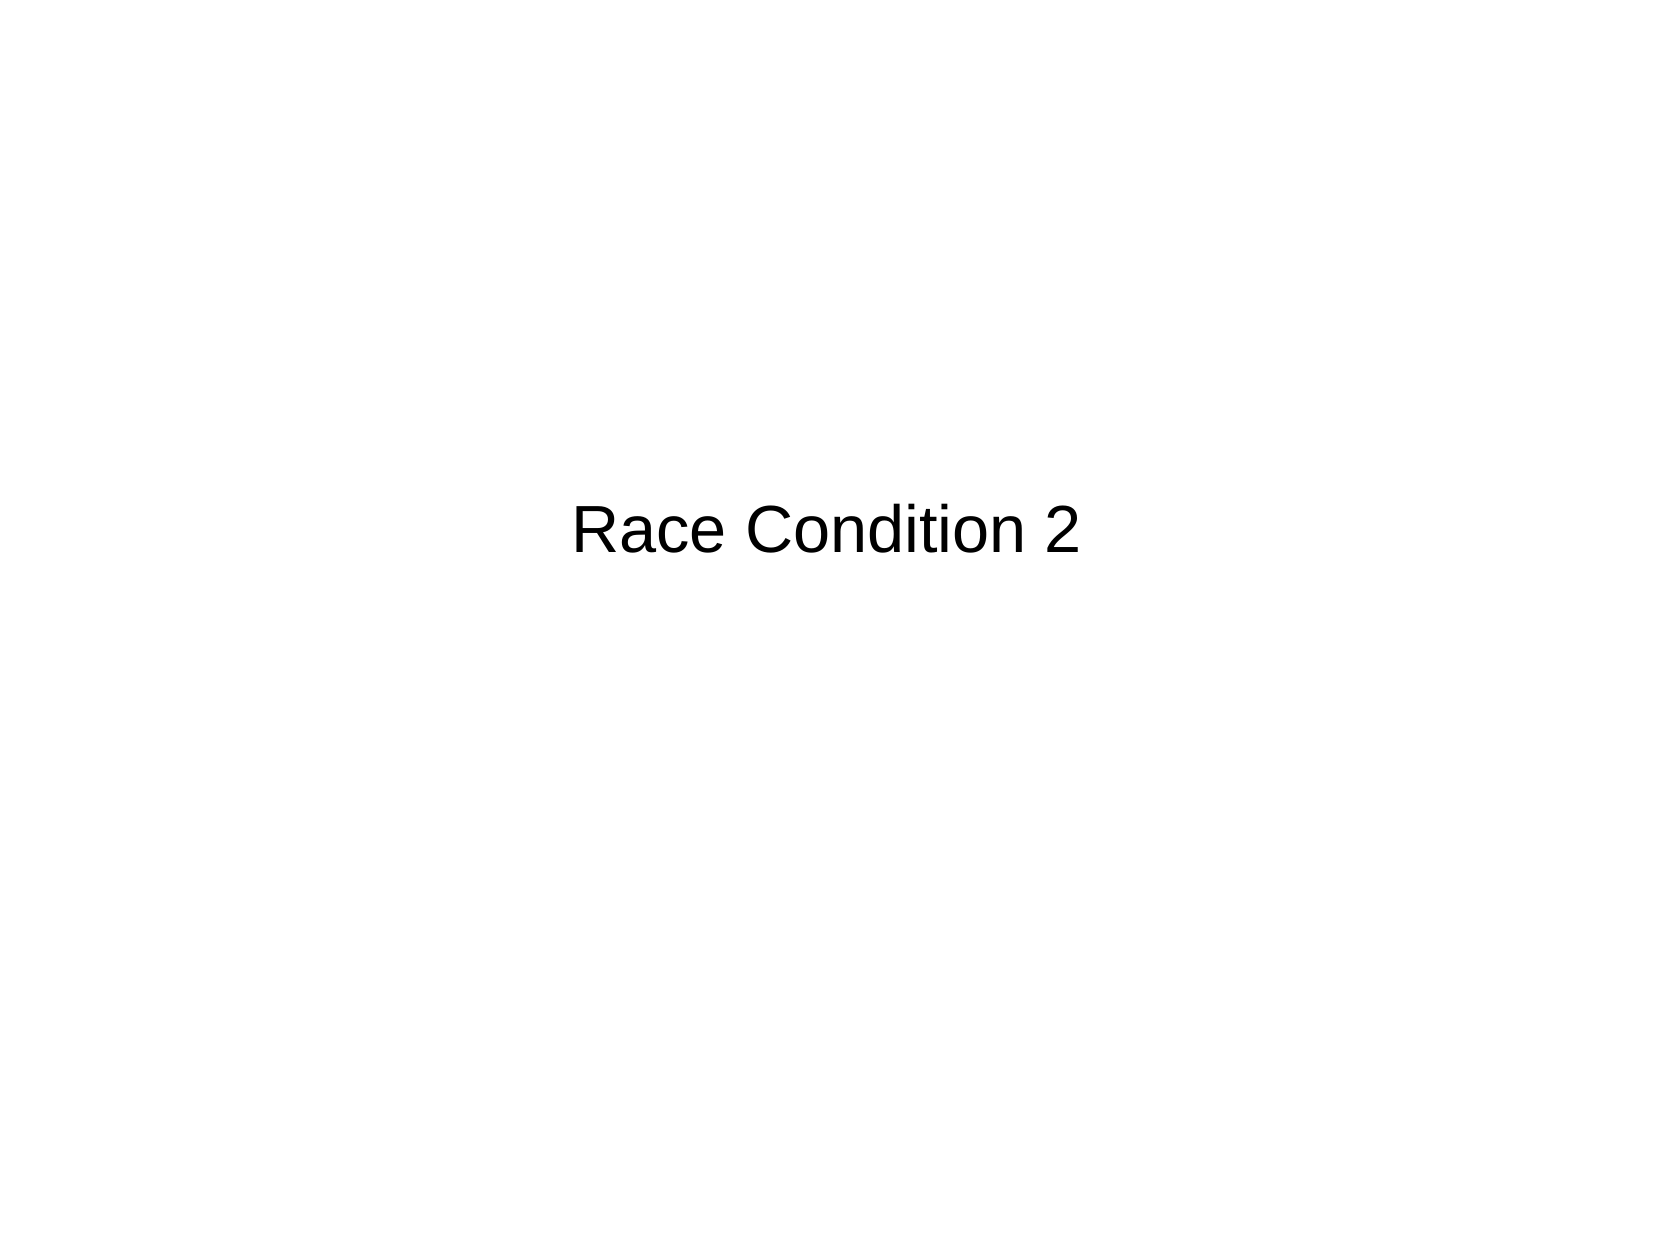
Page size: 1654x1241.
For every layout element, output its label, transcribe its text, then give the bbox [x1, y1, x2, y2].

subtitle Race Condition 2 [82, 49, 1571, 1010]
